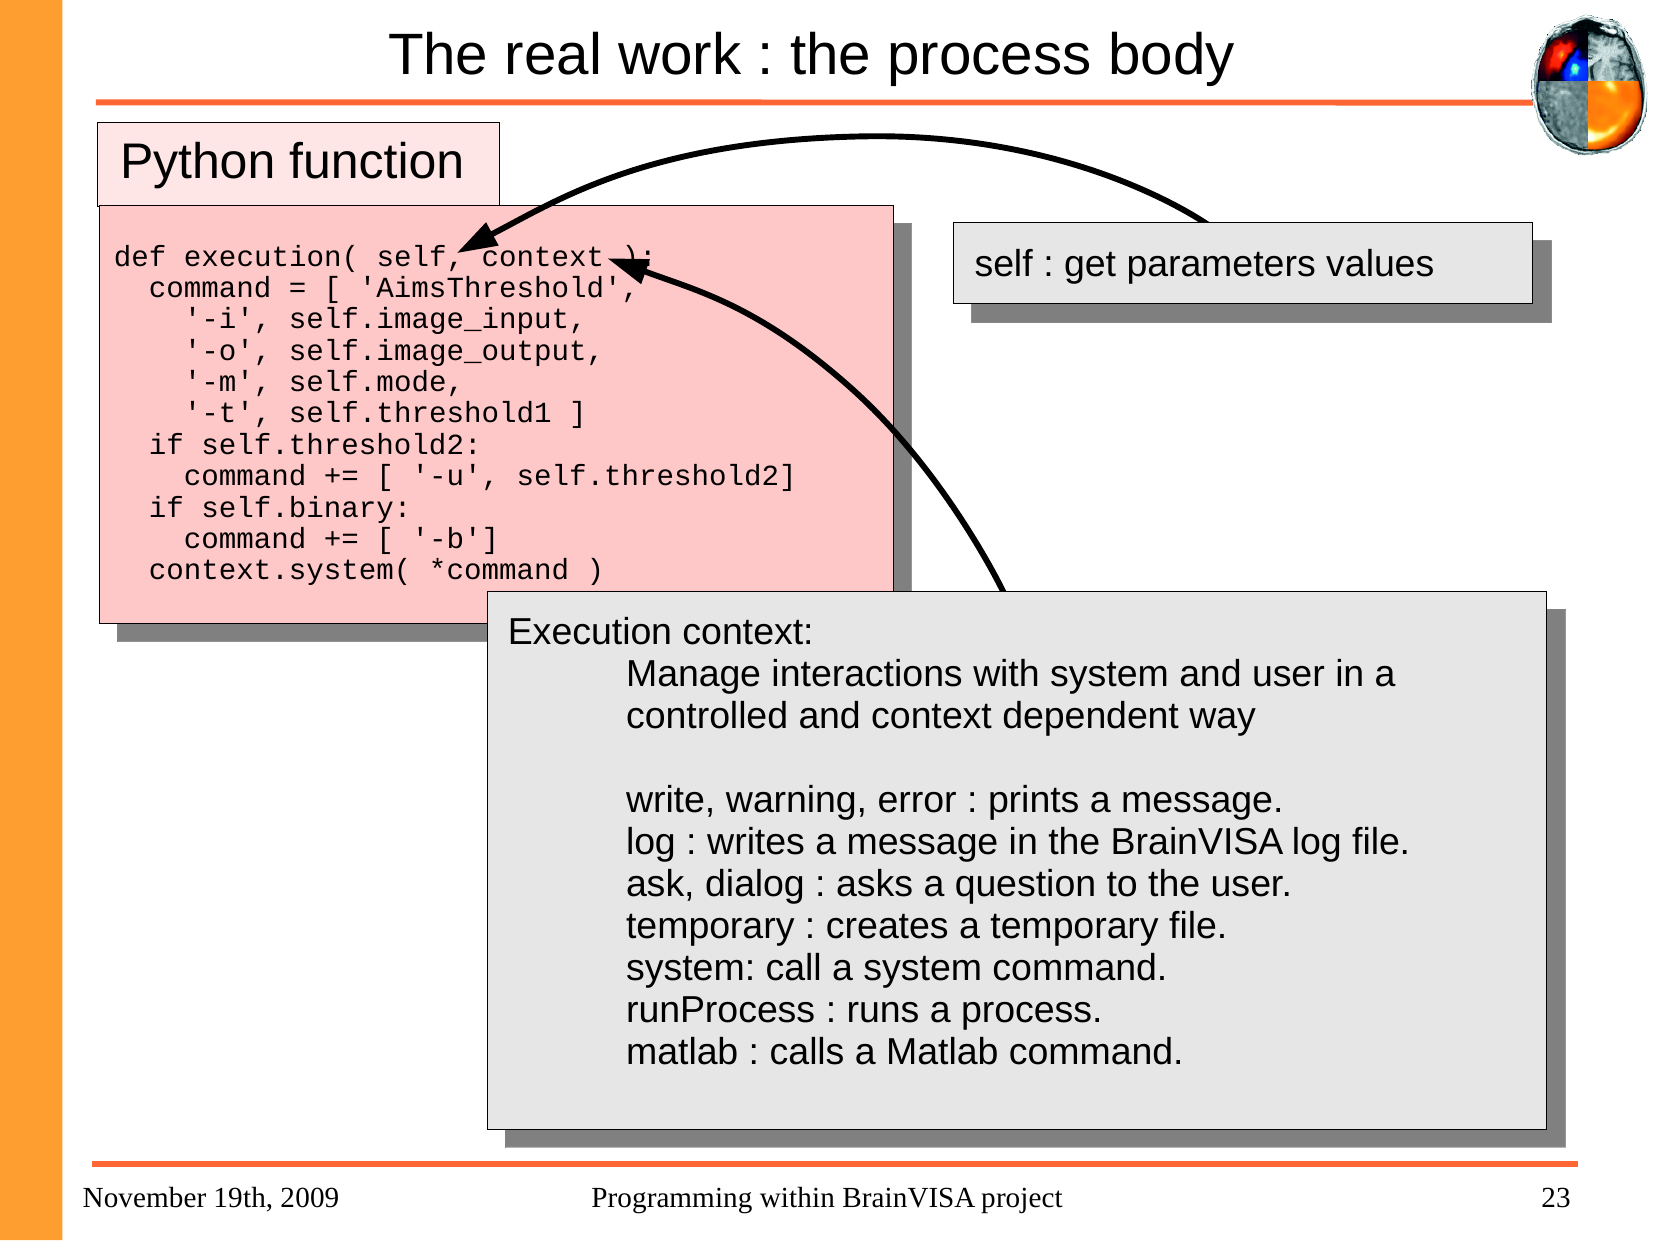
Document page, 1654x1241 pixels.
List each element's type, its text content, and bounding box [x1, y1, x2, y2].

picture [1530, 14, 1649, 157]
title The real work : the process body [88, 19, 1536, 89]
text_box def execution( self, context ): command = [ 'AimsThreshold', '-i', self.image_input, '-o', self.image_output, '-m', self.mode, '-t', self.threshold1 ] if self.threshold2: command += [ '-u', self.threshold2] if self.binary: command += [ '-b'] context.system( *command ) [99, 205, 894, 624]
text_box [97, 122, 500, 207]
text_box self : get parameters values [953, 222, 1533, 304]
text_box Python function [105, 126, 495, 197]
text_box Execution context: Manage interactions with system and user in a controlled and context dependent way write, warning, error : prints a message. log : writes a message in the BrainVISA log file. ask, dialog : asks a question to the user. temporary : creates a temporary file. system: call a system command. runProcess : runs a process. matlab : calls a Matlab command. [487, 591, 1547, 1130]
